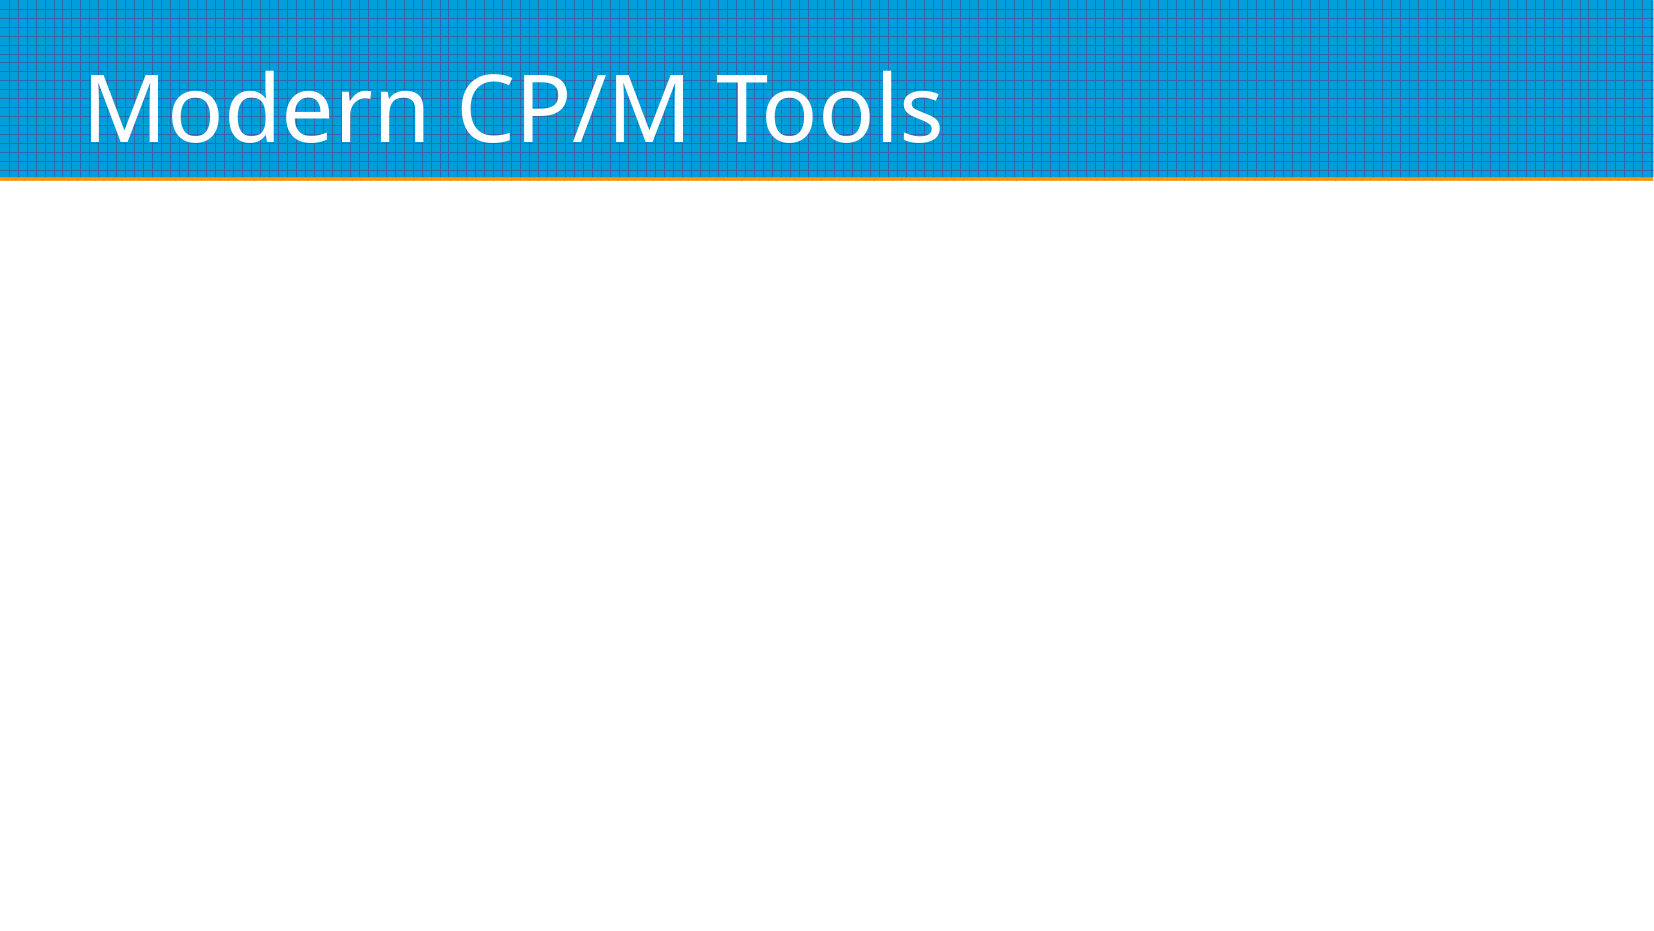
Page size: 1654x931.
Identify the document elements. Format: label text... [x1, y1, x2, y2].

title Modern CP/M Tools [82, 14, 1571, 171]
